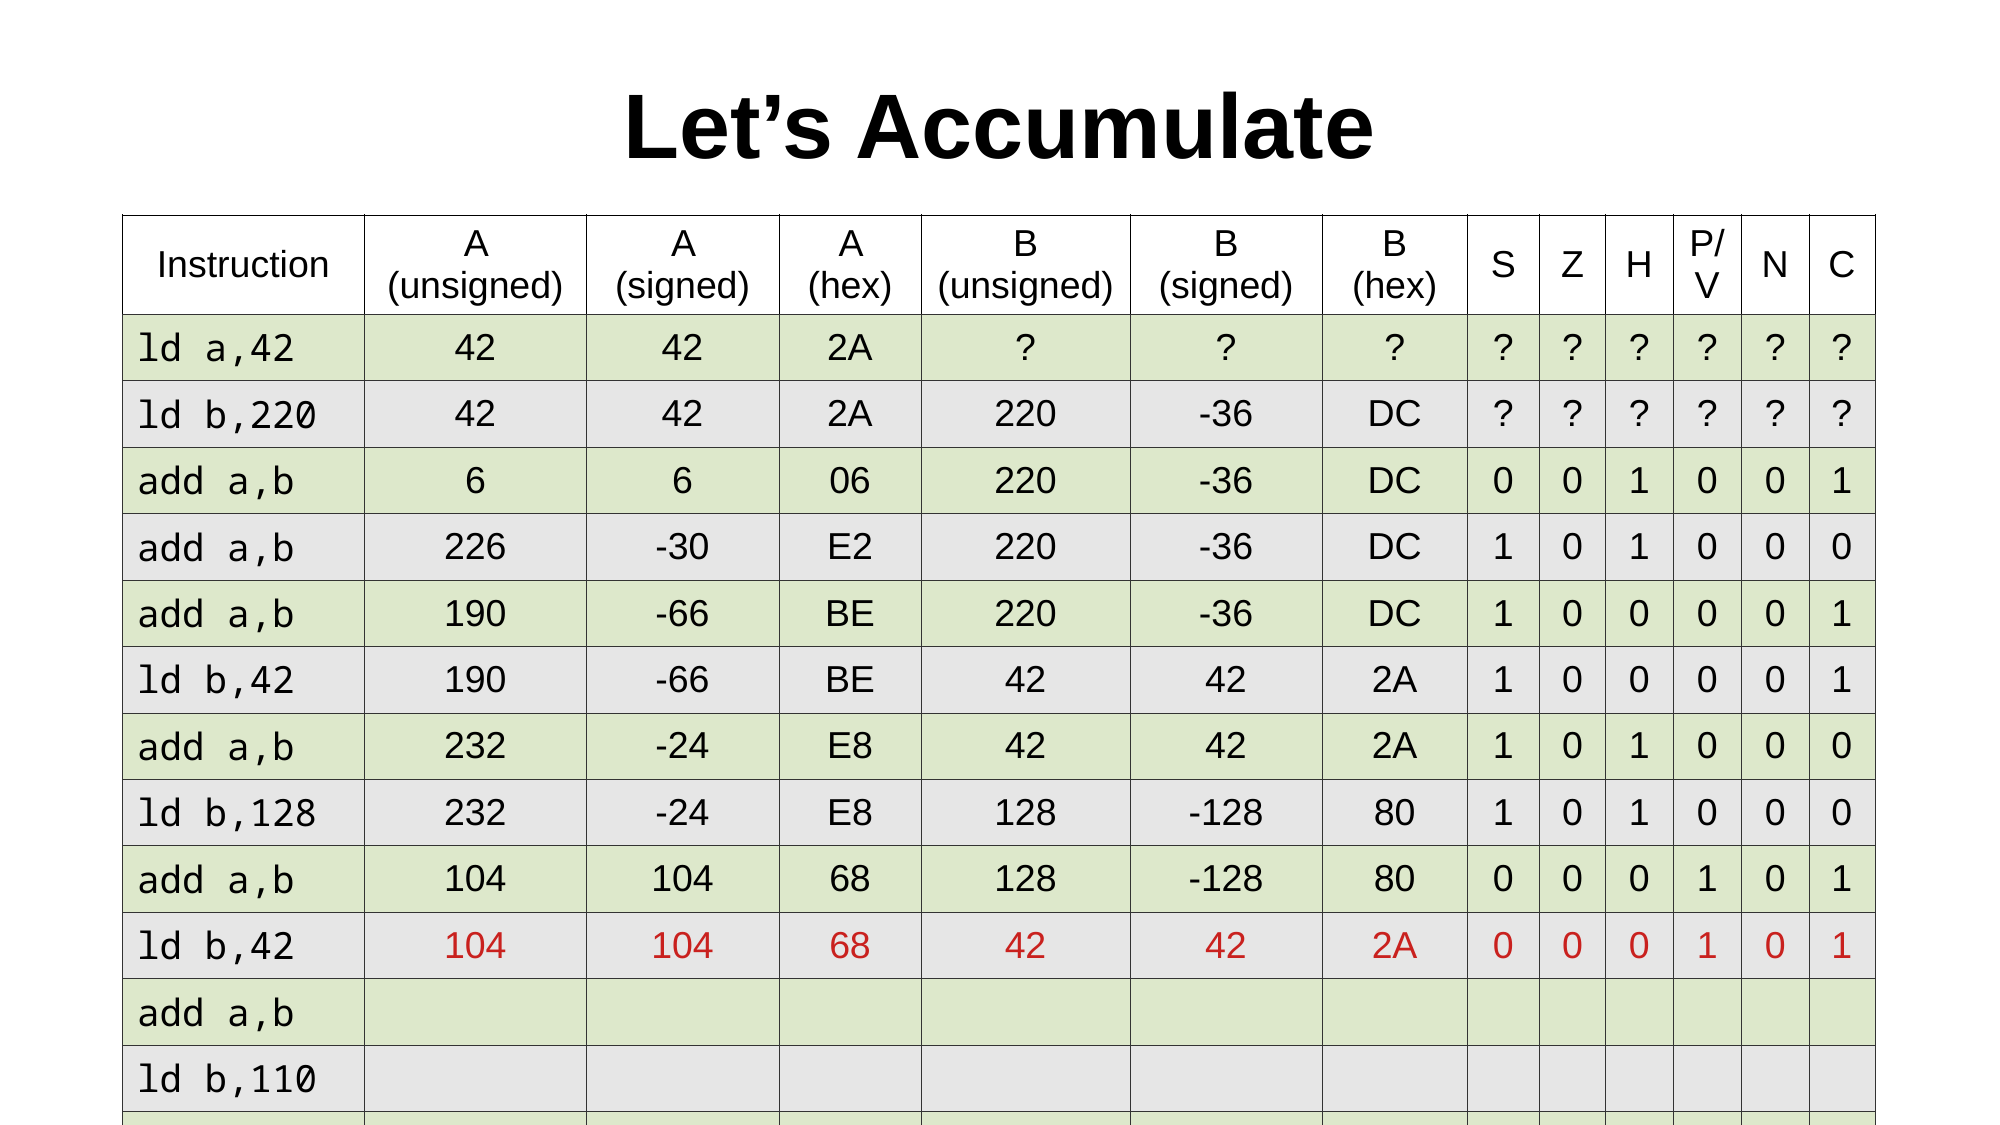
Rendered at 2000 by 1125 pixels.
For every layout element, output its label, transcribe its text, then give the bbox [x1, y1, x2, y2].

table_cell E2 [780, 514, 921, 580]
table_cell 232 [365, 714, 586, 779]
table_header S [1468, 216, 1539, 314]
table_cell 1 [1606, 714, 1673, 779]
table_cell ? [1131, 315, 1322, 380]
table_cell DC [1323, 581, 1467, 646]
table_cell 220 [922, 581, 1130, 646]
table_cell 0 [1540, 647, 1605, 713]
table_cell [587, 1112, 779, 1125]
table_cell 0 [1540, 780, 1605, 845]
table_cell [1323, 979, 1467, 1045]
table_cell ld b,42 [123, 913, 364, 978]
table_cell [1606, 1046, 1673, 1111]
table_cell -24 [587, 780, 779, 845]
table_cell 68 [780, 846, 921, 912]
table_cell 1 [1810, 647, 1875, 713]
table_cell [365, 1112, 586, 1125]
table_cell 1 [1606, 780, 1673, 845]
table_cell 42 [587, 381, 779, 447]
table_cell 1 [1606, 448, 1673, 513]
table_cell 06 [780, 448, 921, 513]
table_cell 0 [1674, 581, 1741, 646]
table_cell 2A [780, 315, 921, 380]
table_cell 0 [1742, 846, 1809, 912]
table_cell 1 [1468, 647, 1539, 713]
table_cell -24 [587, 714, 779, 779]
table_cell 0 [1674, 448, 1741, 513]
table_cell [365, 1046, 586, 1111]
table_cell -128 [1131, 780, 1322, 845]
table_cell 1 [1606, 514, 1673, 580]
table_cell 0 [1540, 448, 1605, 513]
table_cell -36 [1131, 581, 1322, 646]
table_cell [1674, 979, 1741, 1045]
table_cell -30 [587, 514, 779, 580]
table_cell 220 [922, 514, 1130, 580]
table_cell ? [1468, 381, 1539, 447]
table_header B (unsigned) [922, 216, 1130, 314]
table_cell 42 [1131, 913, 1322, 978]
table_cell 220 [922, 448, 1130, 513]
table_cell [922, 1046, 1130, 1111]
table_cell E8 [780, 714, 921, 779]
table_cell [587, 979, 779, 1045]
table_header Z [1540, 216, 1605, 314]
table_cell 0 [1742, 714, 1809, 779]
table_cell 0 [1674, 647, 1741, 713]
table_cell ? [1606, 315, 1673, 380]
table_header B (hex) [1323, 216, 1467, 314]
table_cell 0 [1540, 714, 1605, 779]
table_cell ? [1674, 381, 1741, 447]
table_cell ? [1323, 315, 1467, 380]
table_cell 232 [365, 780, 586, 845]
table_cell [1131, 1112, 1322, 1125]
table_cell E8 [780, 780, 921, 845]
table_cell [1742, 1046, 1809, 1111]
table_cell ? [922, 315, 1130, 380]
table_header Instruction [123, 216, 364, 314]
table_cell ld b,110 [123, 1046, 364, 1111]
table_header H [1606, 216, 1673, 314]
table_cell [1810, 979, 1875, 1045]
table_header P/V [1674, 216, 1741, 314]
table_cell 0 [1468, 913, 1539, 978]
table_cell 0 [1540, 514, 1605, 580]
table_cell [1323, 1046, 1467, 1111]
table_cell 104 [365, 913, 586, 978]
table_cell [922, 979, 1130, 1045]
table_header A (unsigned) [365, 216, 586, 314]
table_cell 42 [365, 315, 586, 380]
table_cell -66 [587, 647, 779, 713]
table_cell 0 [1606, 846, 1673, 912]
table_header A (hex) [780, 216, 921, 314]
table_cell [1131, 979, 1322, 1045]
table_cell 104 [587, 913, 779, 978]
table_cell 2A [1323, 647, 1467, 713]
table_cell [1606, 979, 1673, 1045]
table_cell 6 [365, 448, 586, 513]
table_cell -66 [587, 581, 779, 646]
table_cell 0 [1606, 647, 1673, 713]
table_cell ld b,42 [123, 647, 364, 713]
table_cell [587, 1046, 779, 1111]
table_cell 42 [365, 381, 586, 447]
table_cell 0 [1540, 846, 1605, 912]
table_header N [1742, 216, 1809, 314]
table_cell [1540, 1112, 1605, 1125]
table_cell 0 [1674, 514, 1741, 580]
table_cell 1 [1810, 581, 1875, 646]
table_cell 0 [1742, 647, 1809, 713]
table_cell ? [1540, 381, 1605, 447]
table_cell 1 [1468, 714, 1539, 779]
table_cell 190 [365, 647, 586, 713]
table_cell 128 [922, 846, 1130, 912]
table_cell 0 [1674, 714, 1741, 779]
table_cell [780, 1112, 921, 1125]
table_cell ? [1742, 381, 1809, 447]
table_cell 1 [1674, 846, 1741, 912]
table_cell add a,b [123, 714, 364, 779]
table_cell [1810, 1046, 1875, 1111]
table_cell 0 [1810, 780, 1875, 845]
table_cell ? [1606, 381, 1673, 447]
table_cell 2A [1323, 913, 1467, 978]
table_cell BE [780, 581, 921, 646]
table_cell add a,b [123, 581, 364, 646]
table_cell 0 [1810, 714, 1875, 779]
table_cell ? [1810, 315, 1875, 380]
table_cell 1 [1674, 913, 1741, 978]
table_cell [1674, 1112, 1741, 1125]
table_cell 6 [587, 448, 779, 513]
table_cell 42 [1131, 714, 1322, 779]
table_cell 80 [1323, 780, 1467, 845]
table_cell [1131, 1046, 1322, 1111]
table_cell [780, 979, 921, 1045]
table_cell [780, 1046, 921, 1111]
table_cell 42 [587, 315, 779, 380]
table_cell 80 [1323, 846, 1467, 912]
table_cell 0 [1742, 581, 1809, 646]
table_cell ? [1674, 315, 1741, 380]
table_cell -128 [1131, 846, 1322, 912]
table_cell [1468, 979, 1539, 1045]
table_header C [1810, 216, 1875, 314]
table_cell [1606, 1112, 1673, 1125]
table_cell 68 [780, 913, 921, 978]
table_cell 1 [1468, 581, 1539, 646]
table_cell add a,b [123, 979, 364, 1045]
table_cell 0 [1674, 780, 1741, 845]
table_cell 128 [922, 780, 1130, 845]
table_cell 1 [1810, 448, 1875, 513]
table_cell [1540, 979, 1605, 1045]
table_cell 0 [1468, 846, 1539, 912]
table_cell 104 [365, 846, 586, 912]
table_cell 42 [1131, 647, 1322, 713]
table_cell 0 [1742, 448, 1809, 513]
table_cell [1674, 1046, 1741, 1111]
table_cell add a,b [123, 514, 364, 580]
table_cell ld b,220 [123, 381, 364, 447]
table_cell BE [780, 647, 921, 713]
table_cell DC [1323, 381, 1467, 447]
table_cell DC [1323, 514, 1467, 580]
table_cell [1742, 1112, 1809, 1125]
table_cell 226 [365, 514, 586, 580]
table_cell 42 [922, 647, 1130, 713]
table_cell -36 [1131, 514, 1322, 580]
table_cell 2A [780, 381, 921, 447]
table_cell 220 [922, 381, 1130, 447]
table_cell ? [1742, 315, 1809, 380]
table_cell 1 [1468, 780, 1539, 845]
table_cell [1468, 1112, 1539, 1125]
table_cell 0 [1468, 448, 1539, 513]
table_cell ? [1468, 315, 1539, 380]
title Let’s Accumulate [137, 18, 1862, 215]
table_cell 0 [1540, 913, 1605, 978]
table_cell ? [1810, 381, 1875, 447]
table_cell add a,b [123, 448, 364, 513]
table_cell 104 [587, 846, 779, 912]
table_cell 1 [1810, 913, 1875, 978]
table_cell [365, 979, 586, 1045]
table_cell ? [1540, 315, 1605, 380]
table_cell [1540, 1046, 1605, 1111]
table_cell [1810, 1112, 1875, 1125]
table_cell 0 [1540, 581, 1605, 646]
table_cell add a,b [123, 846, 364, 912]
table_cell ld a,42 [123, 315, 364, 380]
table_cell 0 [1810, 514, 1875, 580]
table_cell 1 [1468, 514, 1539, 580]
table_cell ld b,128 [123, 780, 364, 845]
table_cell 0 [1606, 581, 1673, 646]
table_cell 0 [1742, 780, 1809, 845]
table_cell add a,b [123, 1112, 364, 1125]
table_cell [1323, 1112, 1467, 1125]
table_cell [1468, 1046, 1539, 1111]
table_cell 190 [365, 581, 586, 646]
table_cell 0 [1742, 913, 1809, 978]
table_cell 0 [1606, 913, 1673, 978]
table_header B (signed) [1131, 216, 1322, 314]
table_cell [922, 1112, 1130, 1125]
table_cell 42 [922, 714, 1130, 779]
table_header A (signed) [587, 216, 779, 314]
table_cell 1 [1810, 846, 1875, 912]
table_cell [1742, 979, 1809, 1045]
table_cell 42 [922, 913, 1130, 978]
table_cell 2A [1323, 714, 1467, 779]
table_cell -36 [1131, 448, 1322, 513]
table_cell 0 [1742, 514, 1809, 580]
table_cell DC [1323, 448, 1467, 513]
table_cell -36 [1131, 381, 1322, 447]
